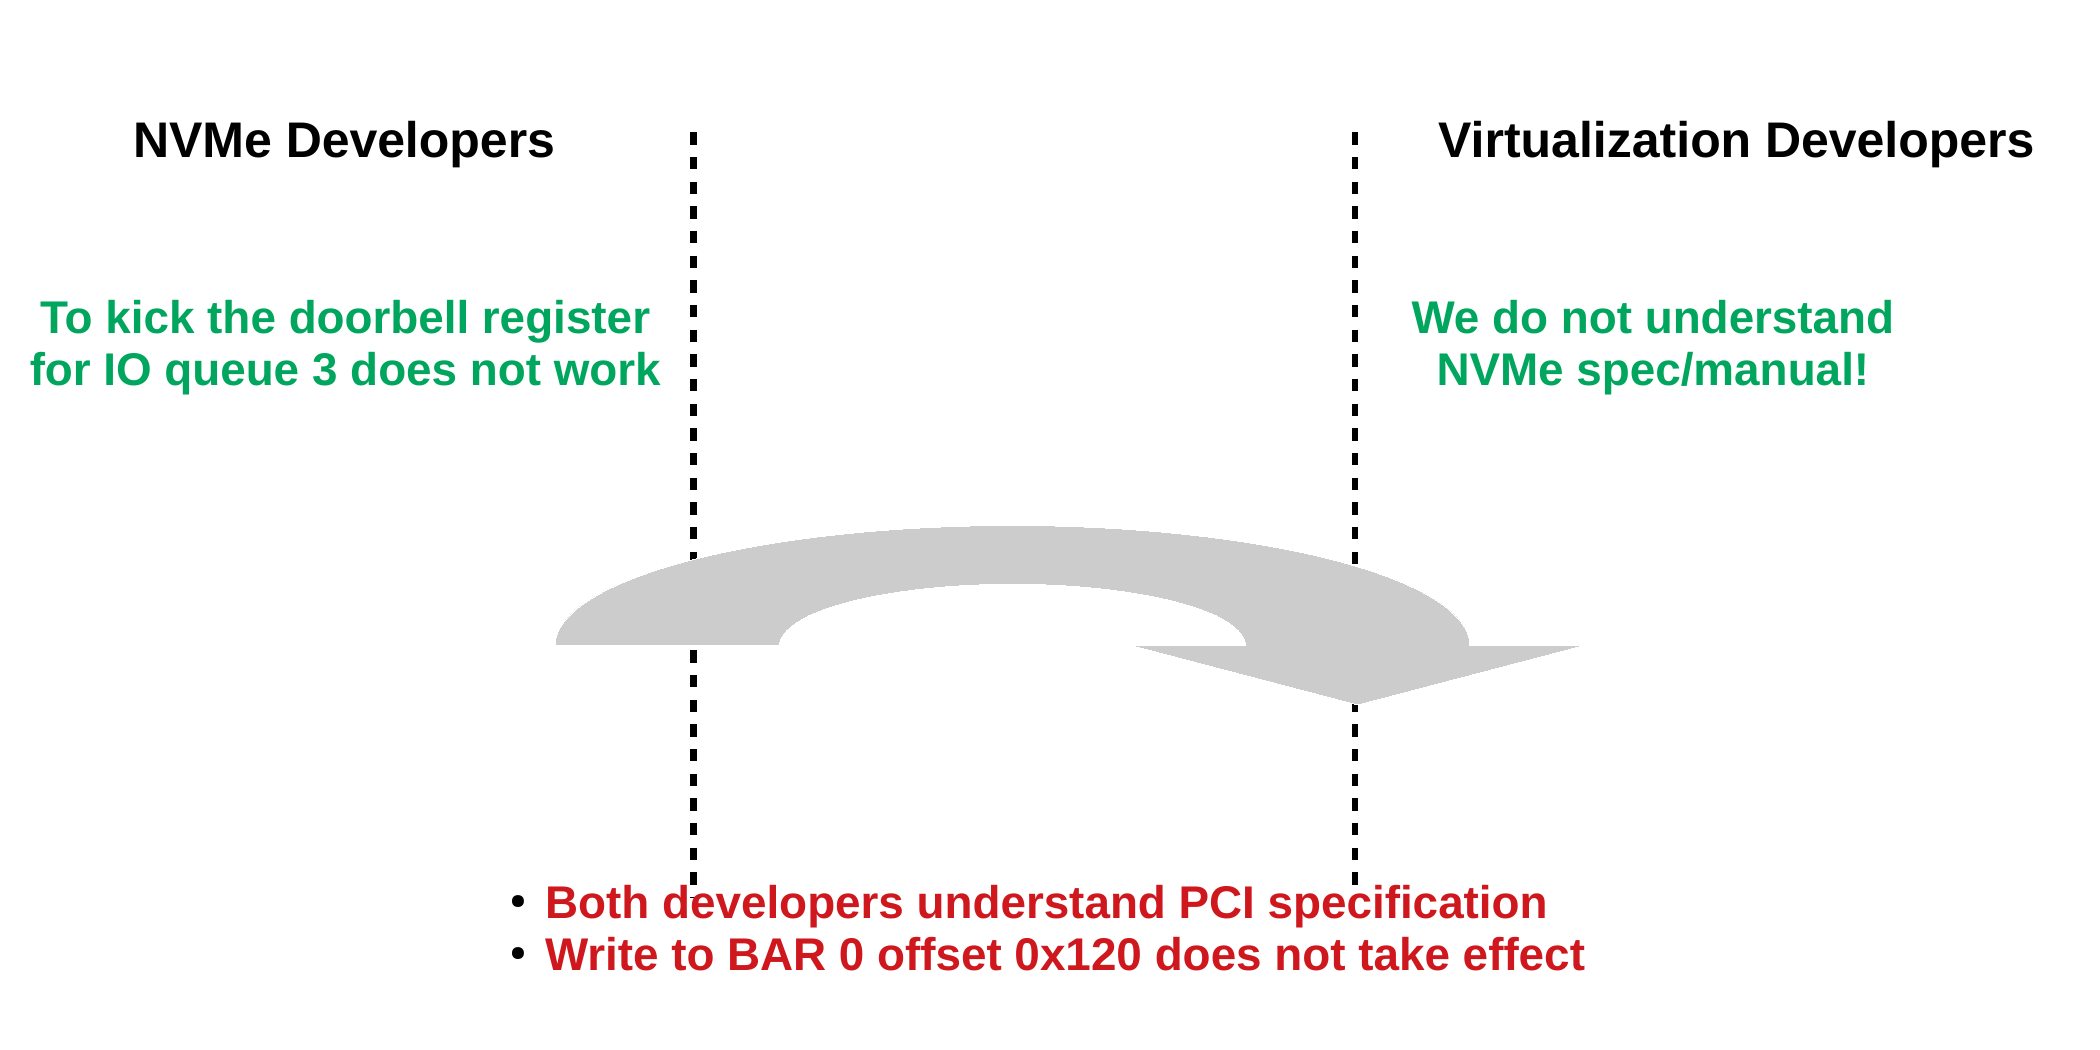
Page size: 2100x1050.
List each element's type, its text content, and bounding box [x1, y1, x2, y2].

text_box Virtualization Developers [1423, 105, 2050, 176]
text_box To kick the doorbell register for IO queue 3 does not work [15, 285, 676, 403]
text_box Both developers understand PCI specification Write to BAR 0 offset 0x120 does not take effect [495, 870, 1771, 991]
text_box We do not understand NVMe spec/manual! [1396, 285, 1910, 403]
text_box NVMe Developers [118, 104, 571, 176]
text_box [555, 525, 1585, 705]
